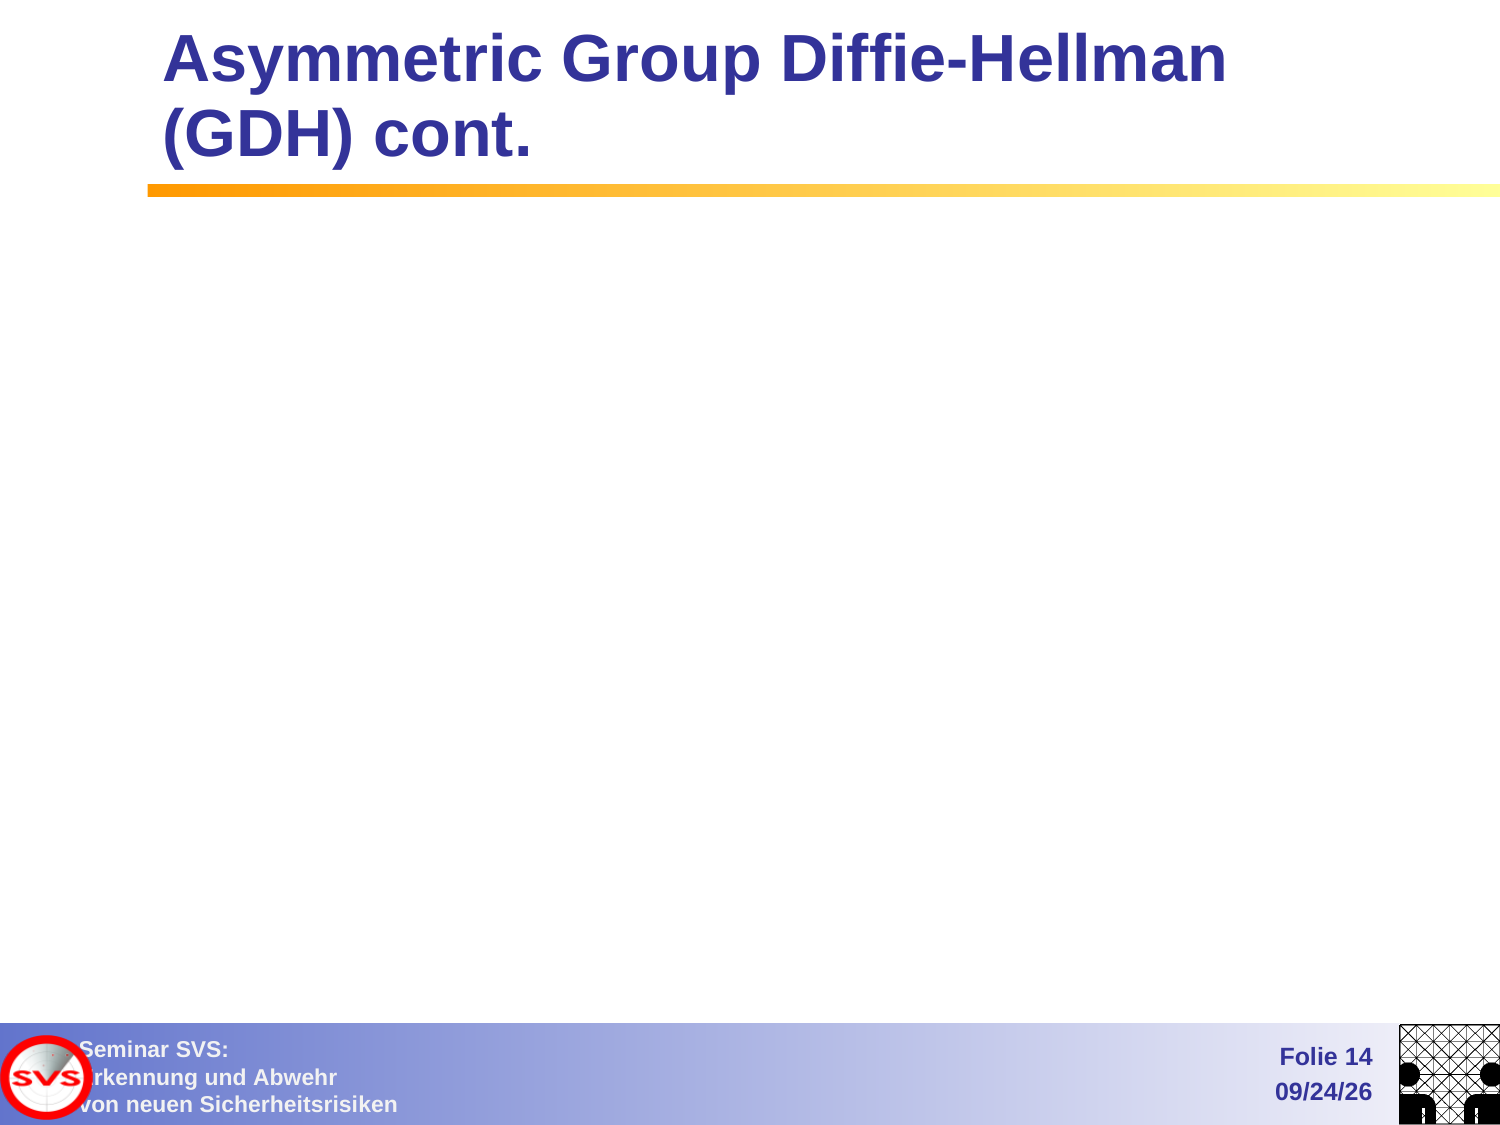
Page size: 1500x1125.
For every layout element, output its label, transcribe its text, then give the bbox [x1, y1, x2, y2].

picture [1399, 1024, 1500, 1125]
picture [0, 1035, 93, 1120]
title Asymmetric Group Diffie-Hellman (GDH) cont. [147, 13, 1427, 179]
